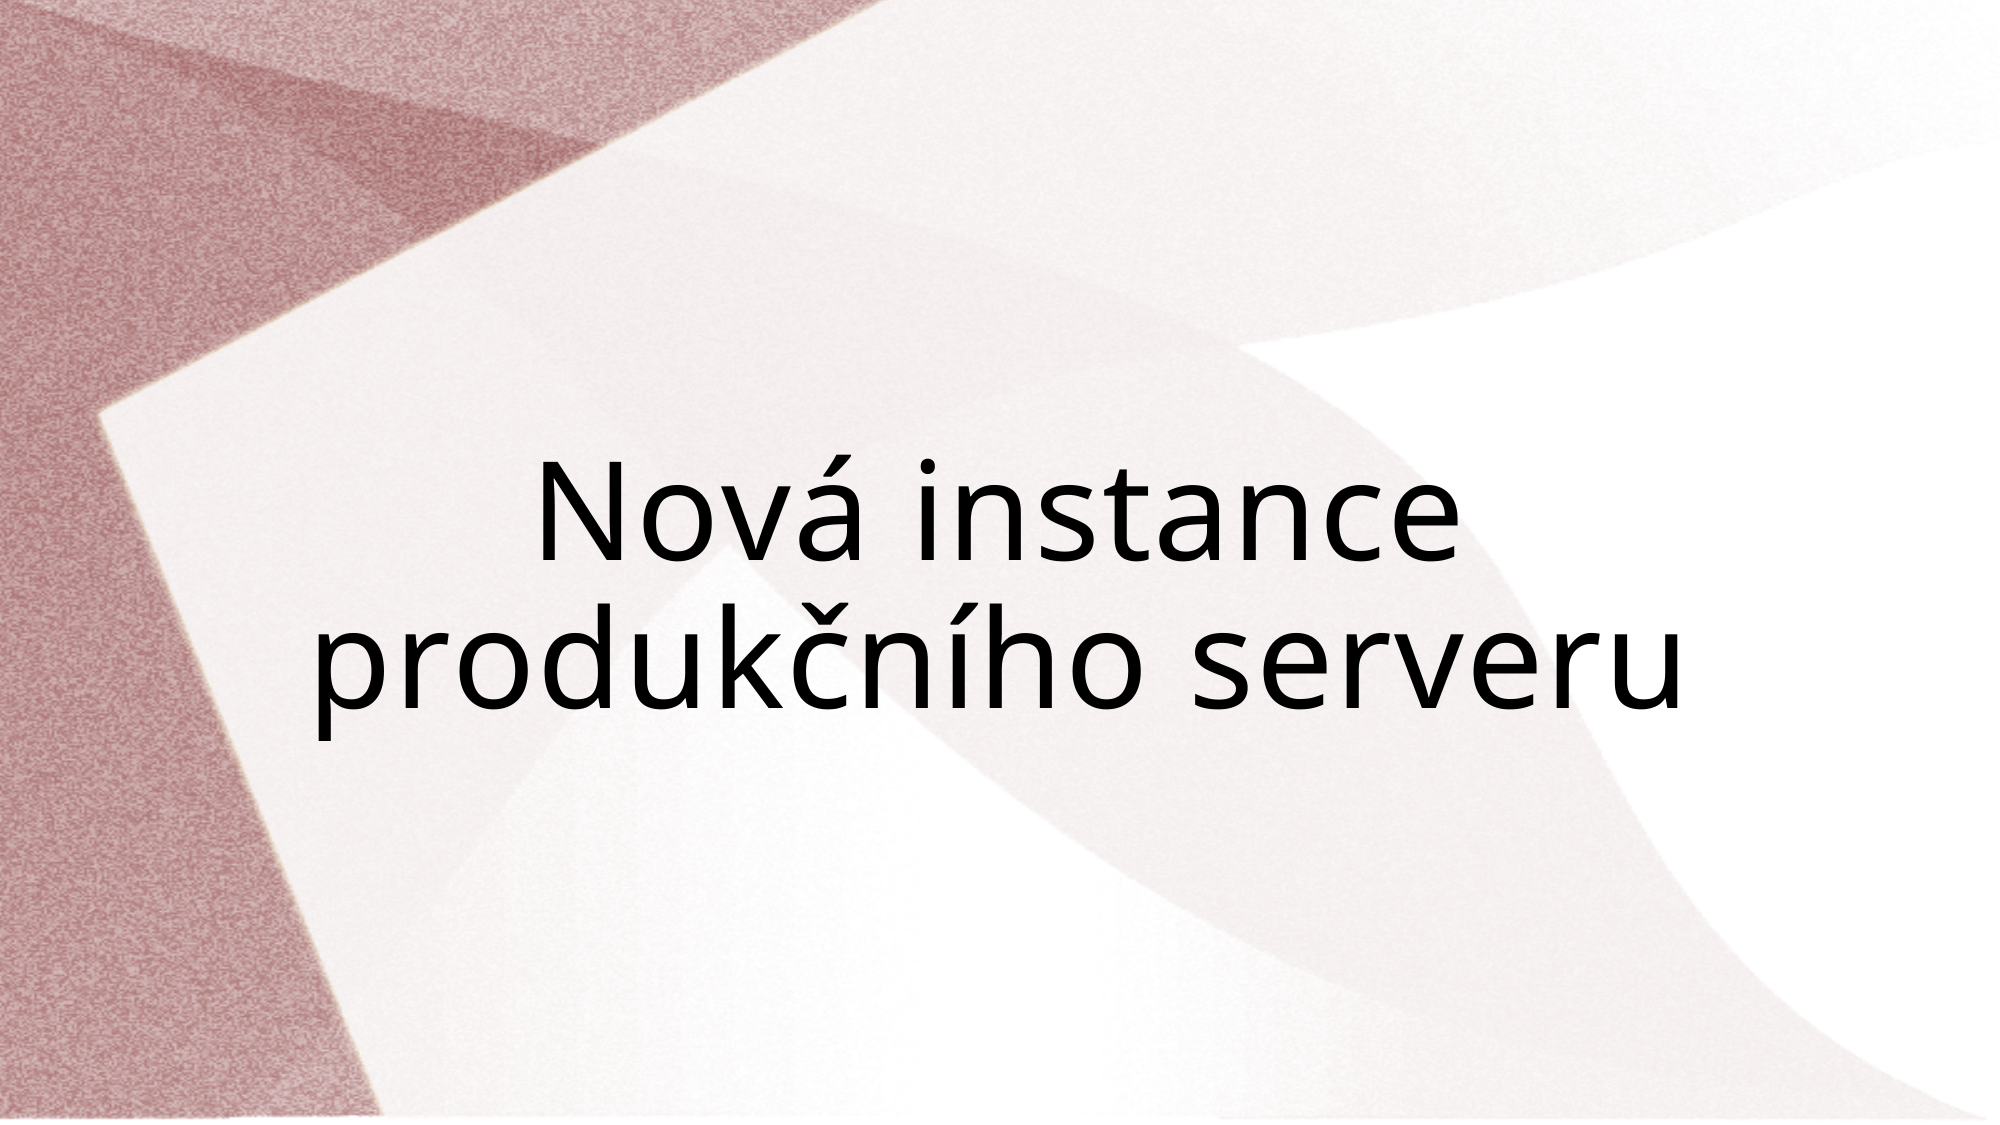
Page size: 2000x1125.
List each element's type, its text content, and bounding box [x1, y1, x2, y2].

picture [0, 0, 2000, 1125]
title Nová instance produkčního serveru [161, 379, 1839, 746]
